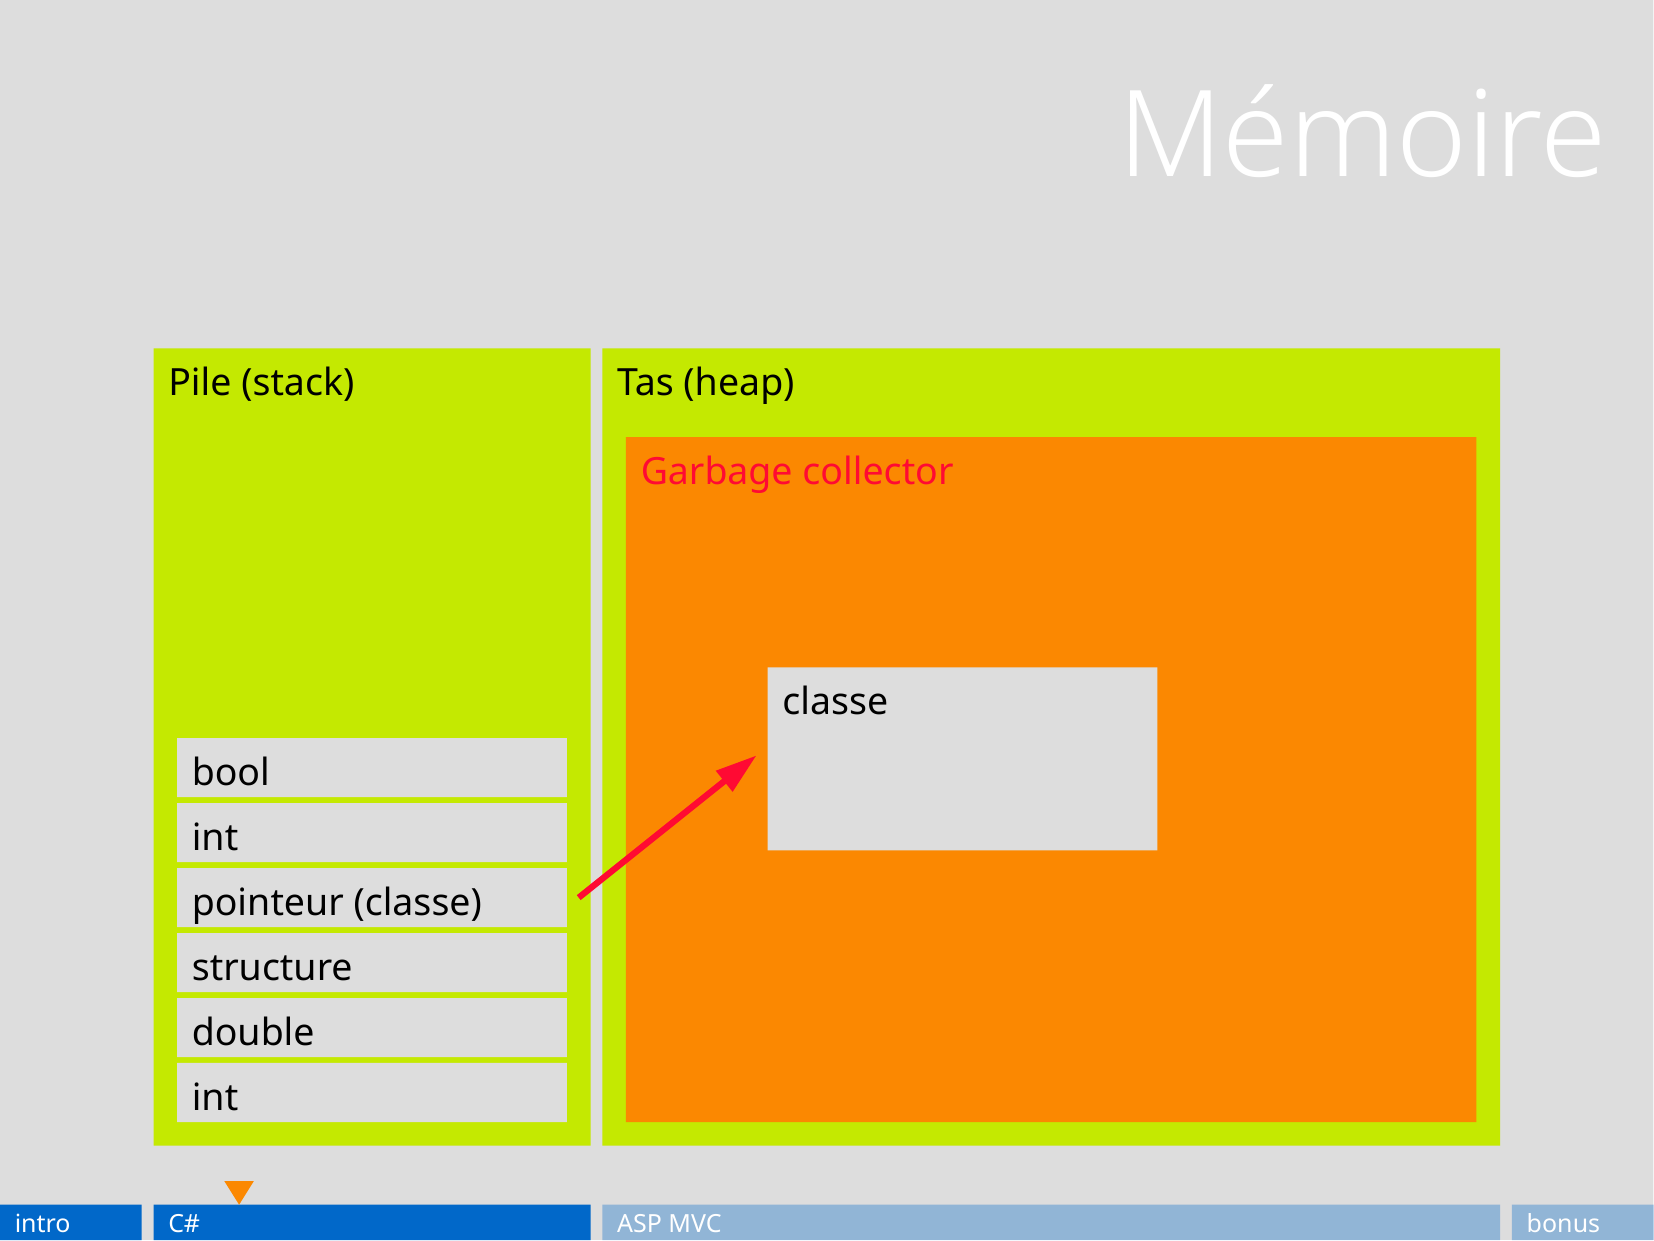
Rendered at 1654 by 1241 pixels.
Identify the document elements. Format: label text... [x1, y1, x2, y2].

text_box classe [767, 667, 1158, 851]
text_box ASP MVC [602, 1204, 1501, 1241]
text_box structure [177, 933, 567, 993]
title Mémoire [47, 47, 1607, 213]
text_box Garbage collector [625, 437, 1477, 1123]
text_box C# [153, 1204, 591, 1241]
text_box [224, 1181, 254, 1205]
text_box pointeur (classe) [177, 868, 567, 928]
text_box Tas (heap) [602, 348, 1501, 1146]
text_box intro [0, 1204, 142, 1241]
text_box int [177, 1062, 567, 1123]
text_box bool [177, 738, 567, 798]
text_box Pile (stack) [153, 348, 591, 1146]
text_box int [177, 803, 567, 863]
text_box double [177, 998, 567, 1058]
text_box bonus [1511, 1204, 1654, 1241]
